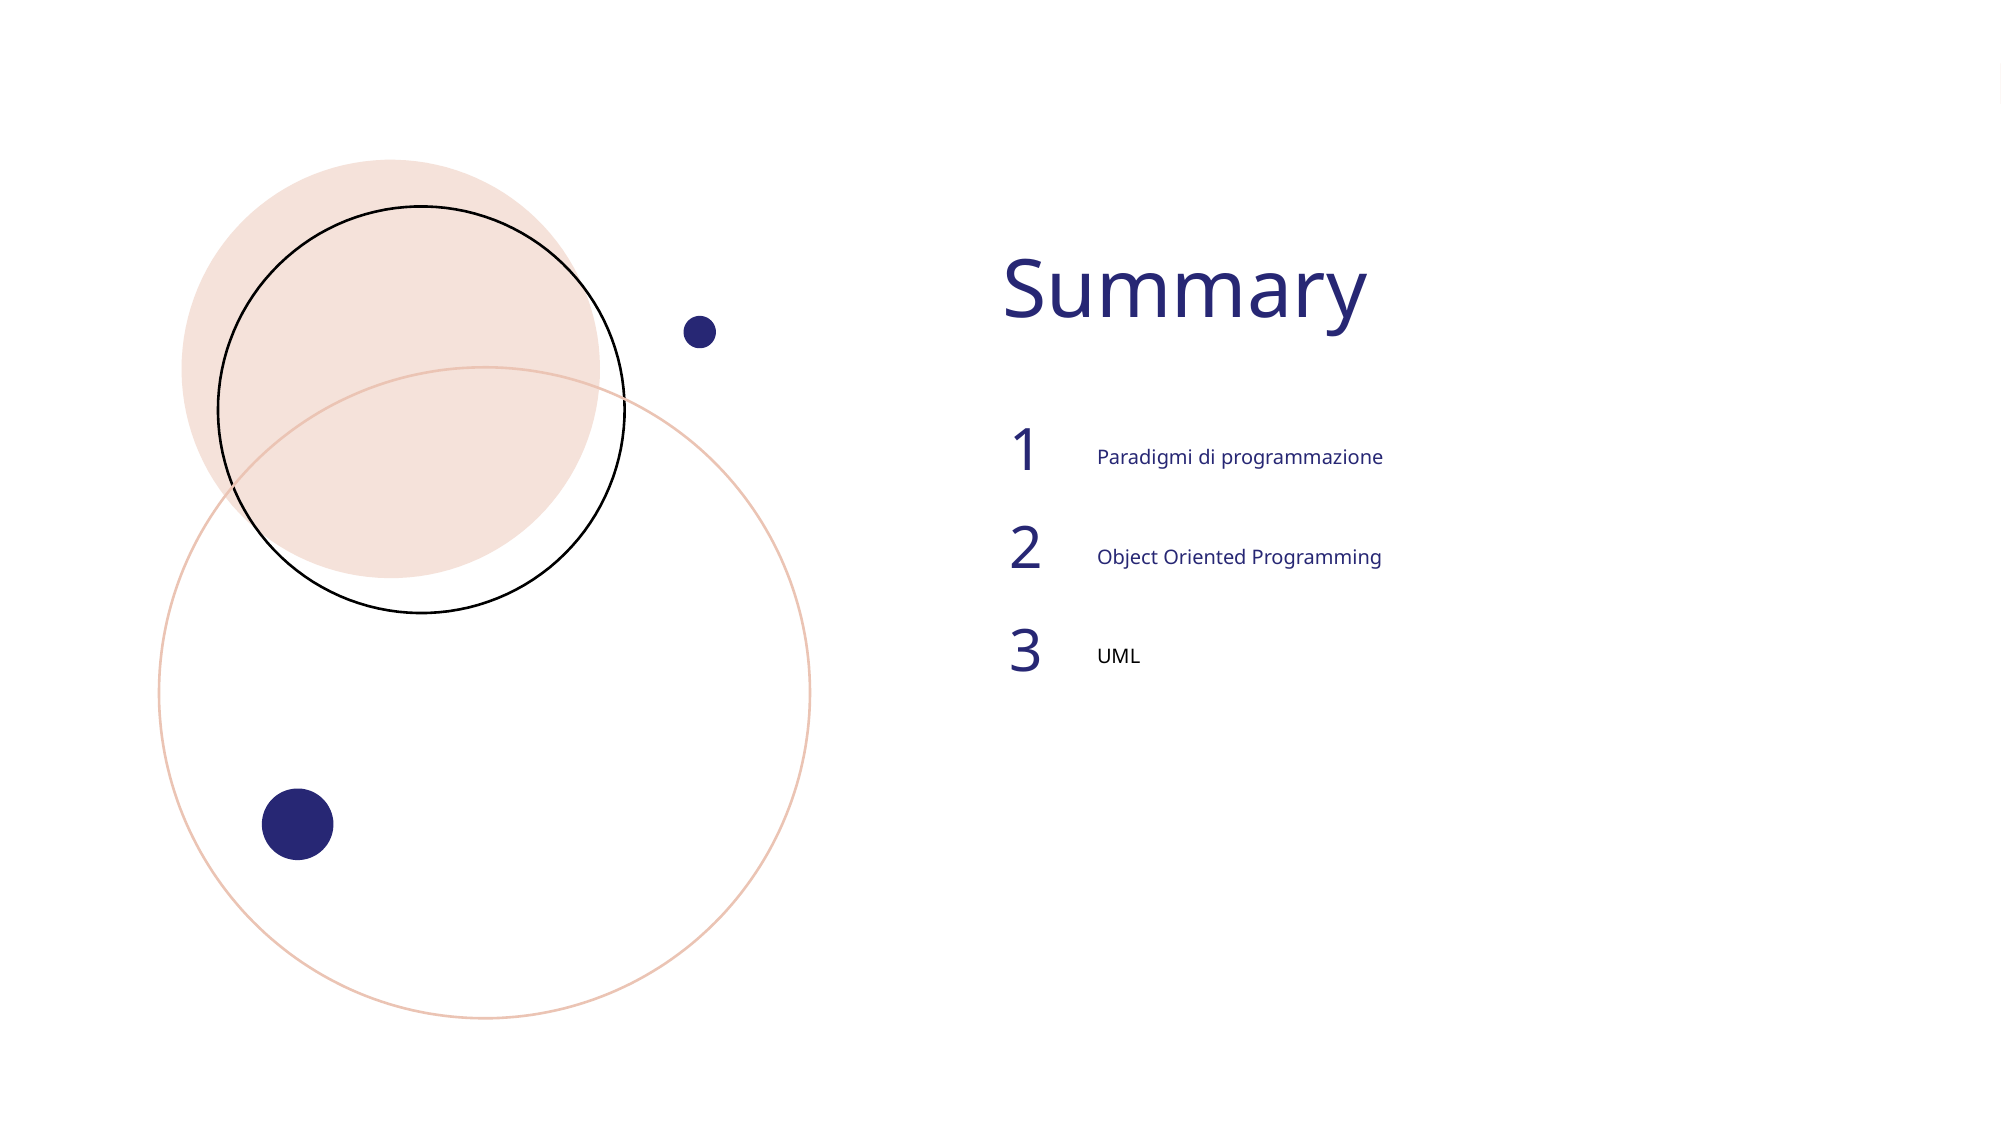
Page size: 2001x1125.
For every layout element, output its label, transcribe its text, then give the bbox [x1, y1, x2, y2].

list 1 [987, 388, 1065, 486]
list Paradigmi di programmazione [1082, 426, 1710, 479]
list Object Oriented Programming [1082, 526, 1710, 578]
list UML [1082, 631, 1710, 678]
list 3 [987, 589, 1065, 693]
list 2 [987, 486, 1065, 589]
list Summary [987, 207, 1710, 344]
